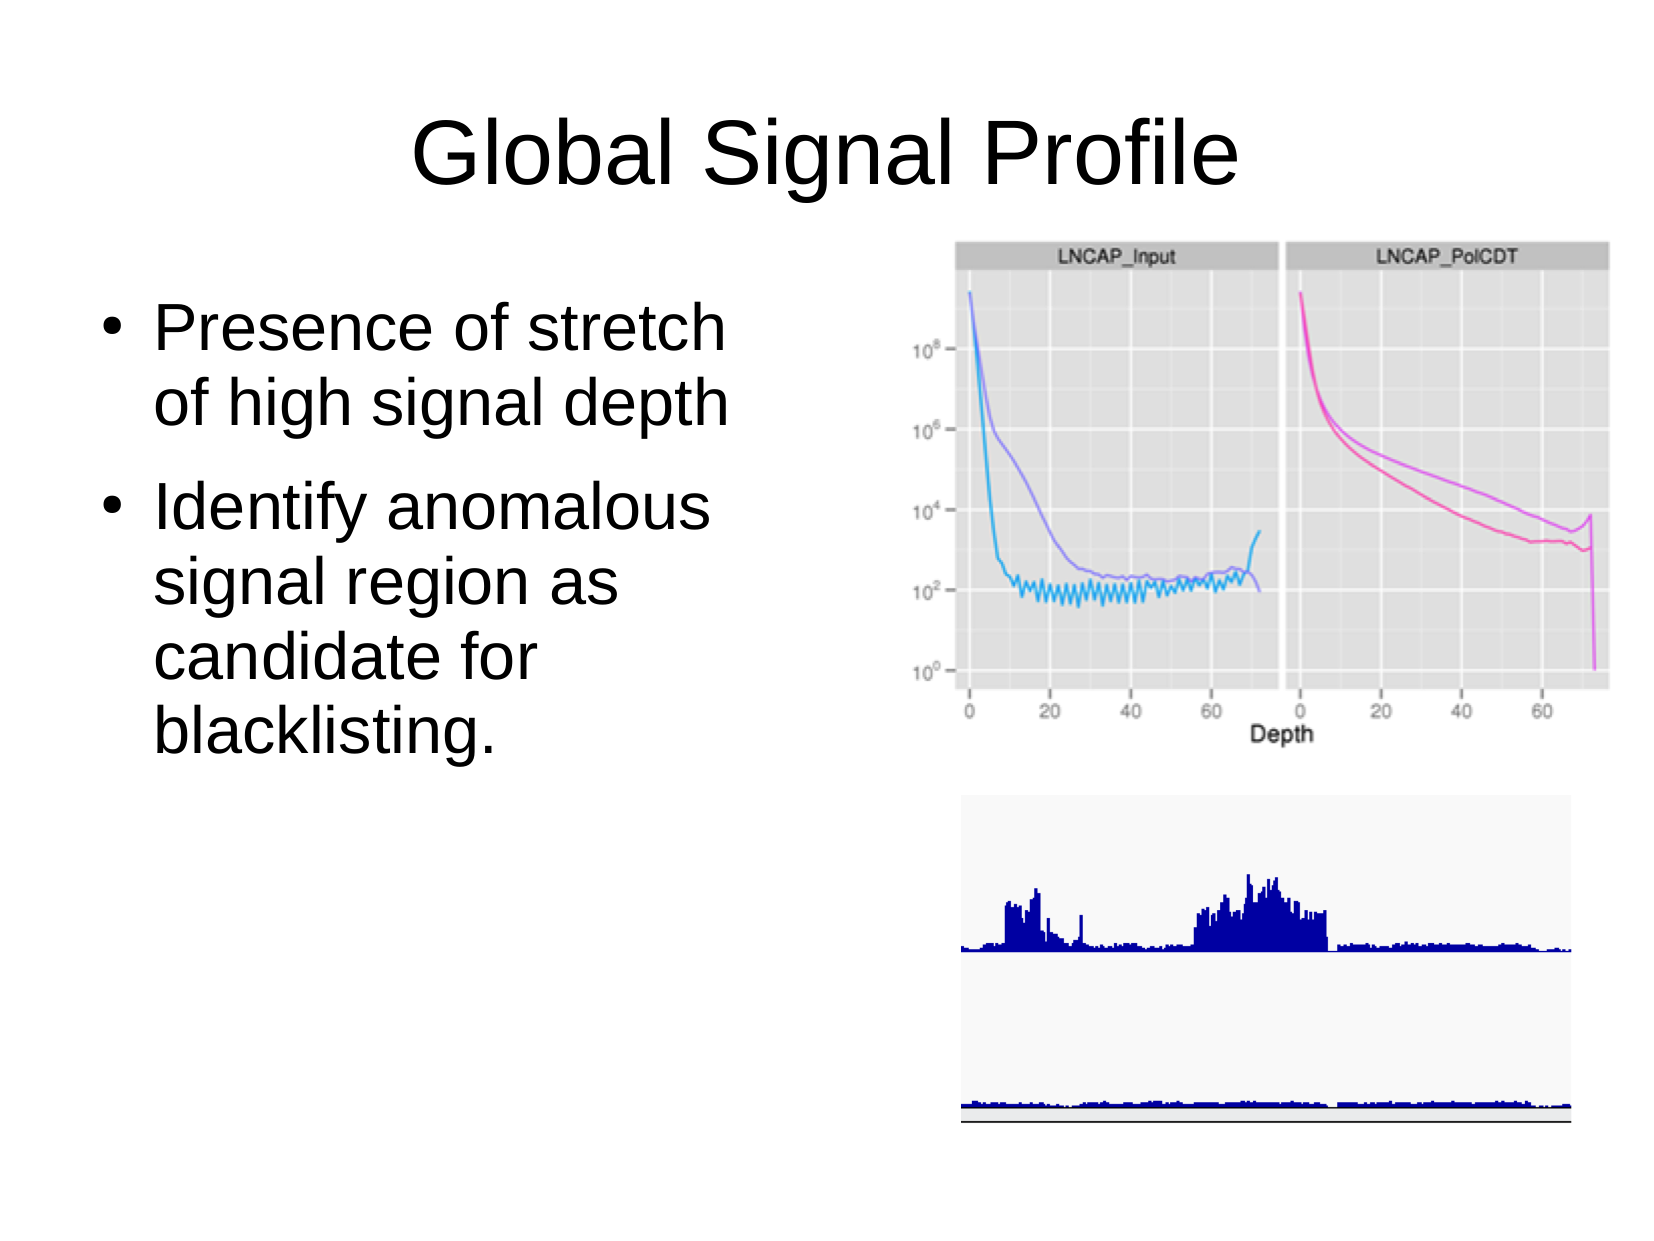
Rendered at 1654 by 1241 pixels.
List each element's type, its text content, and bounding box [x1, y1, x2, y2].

list Presence of stretch of high signal depth Identify anomalous signal region as candidate for blacklisting. [82, 290, 736, 1109]
picture [892, 237, 1621, 751]
picture [960, 794, 1572, 1126]
title Global Signal Profile [82, 49, 1571, 257]
